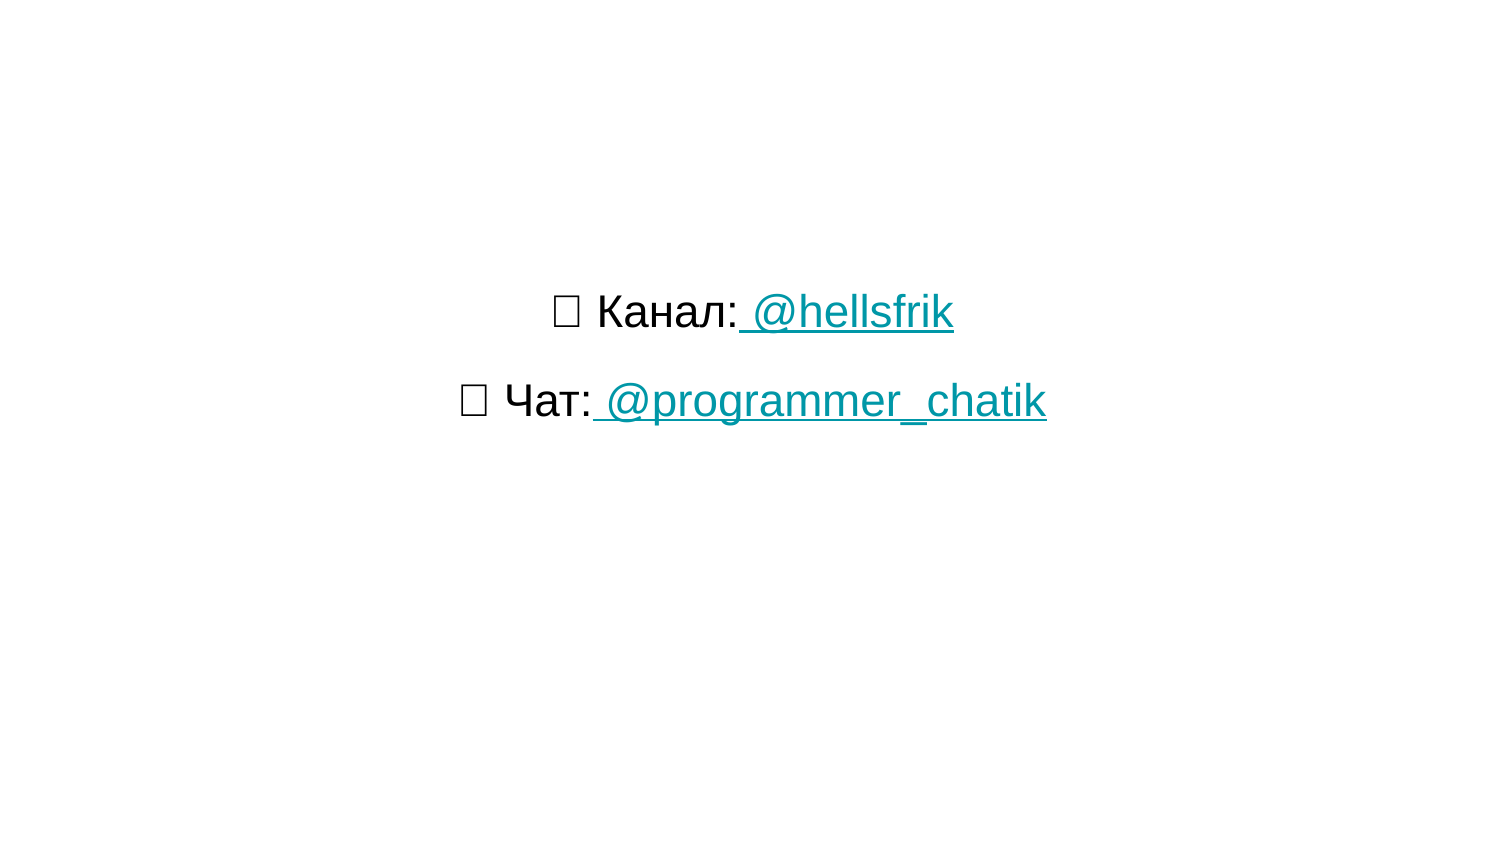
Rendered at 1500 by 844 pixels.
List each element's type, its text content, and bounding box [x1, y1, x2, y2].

list 📢 Канал: @hellsfrik 💬 Чат: @programmer_chatik [51, 26, 1453, 750]
